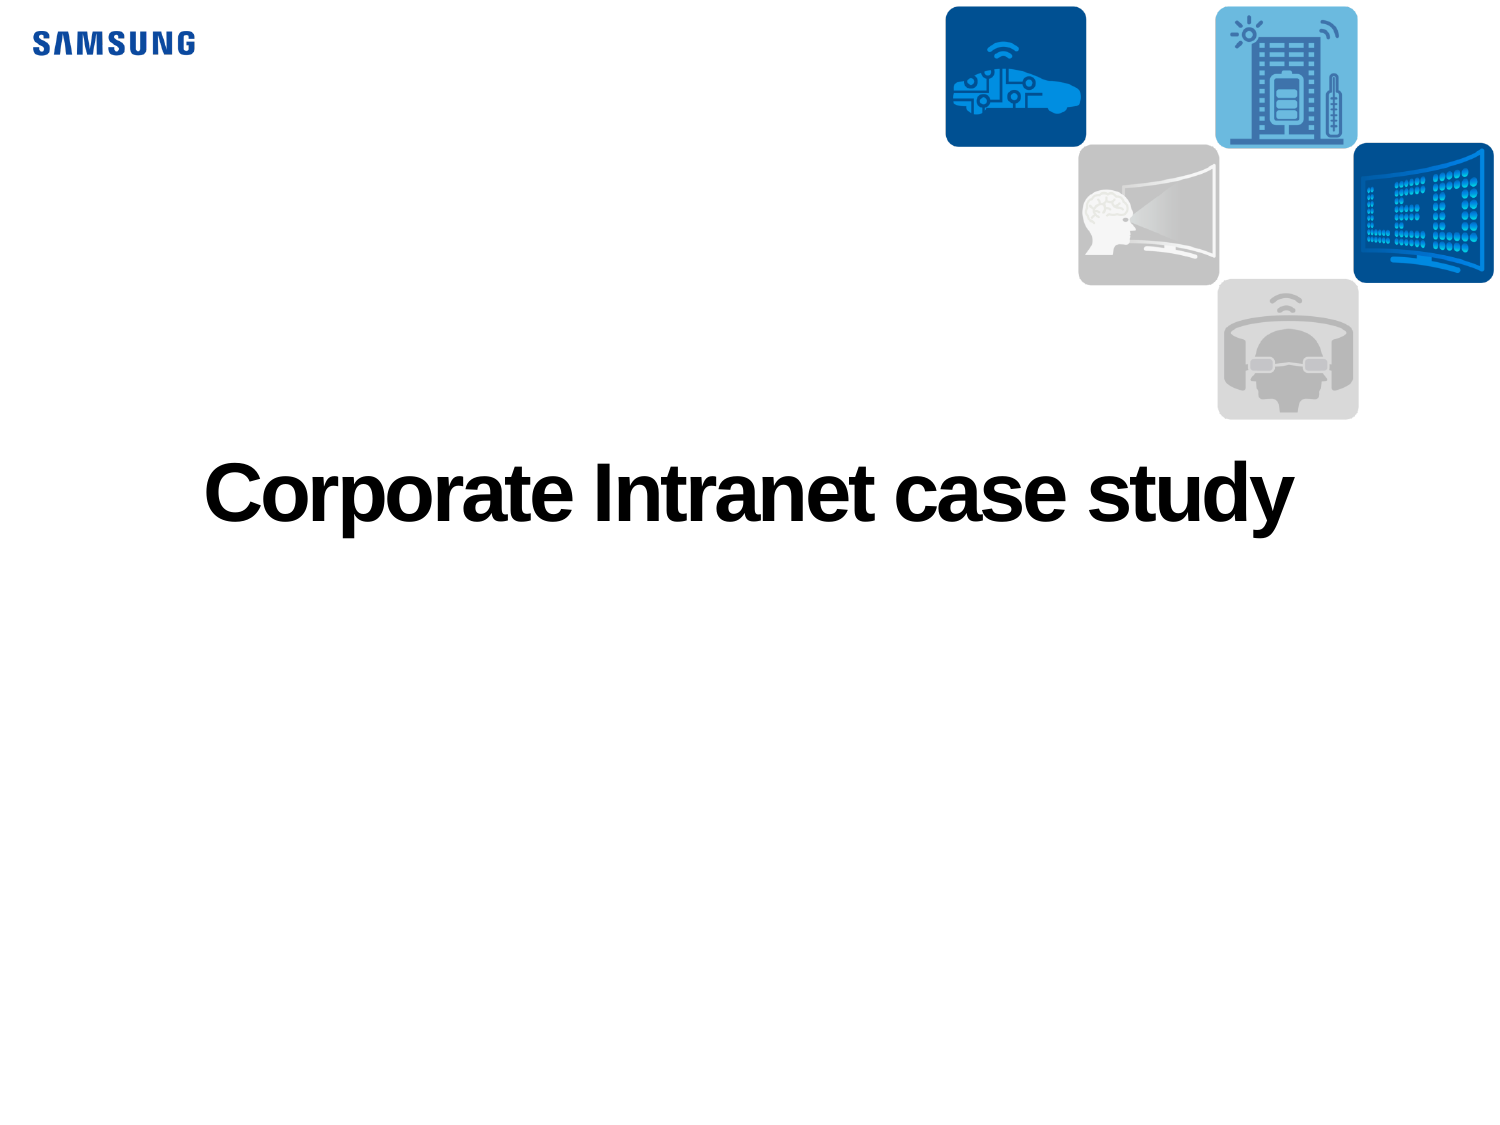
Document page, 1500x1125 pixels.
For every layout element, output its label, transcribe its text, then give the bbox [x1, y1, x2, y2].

title Corporate Intranet case study [112, 431, 1388, 673]
picture [941, 4, 1498, 423]
picture [32, 29, 195, 57]
